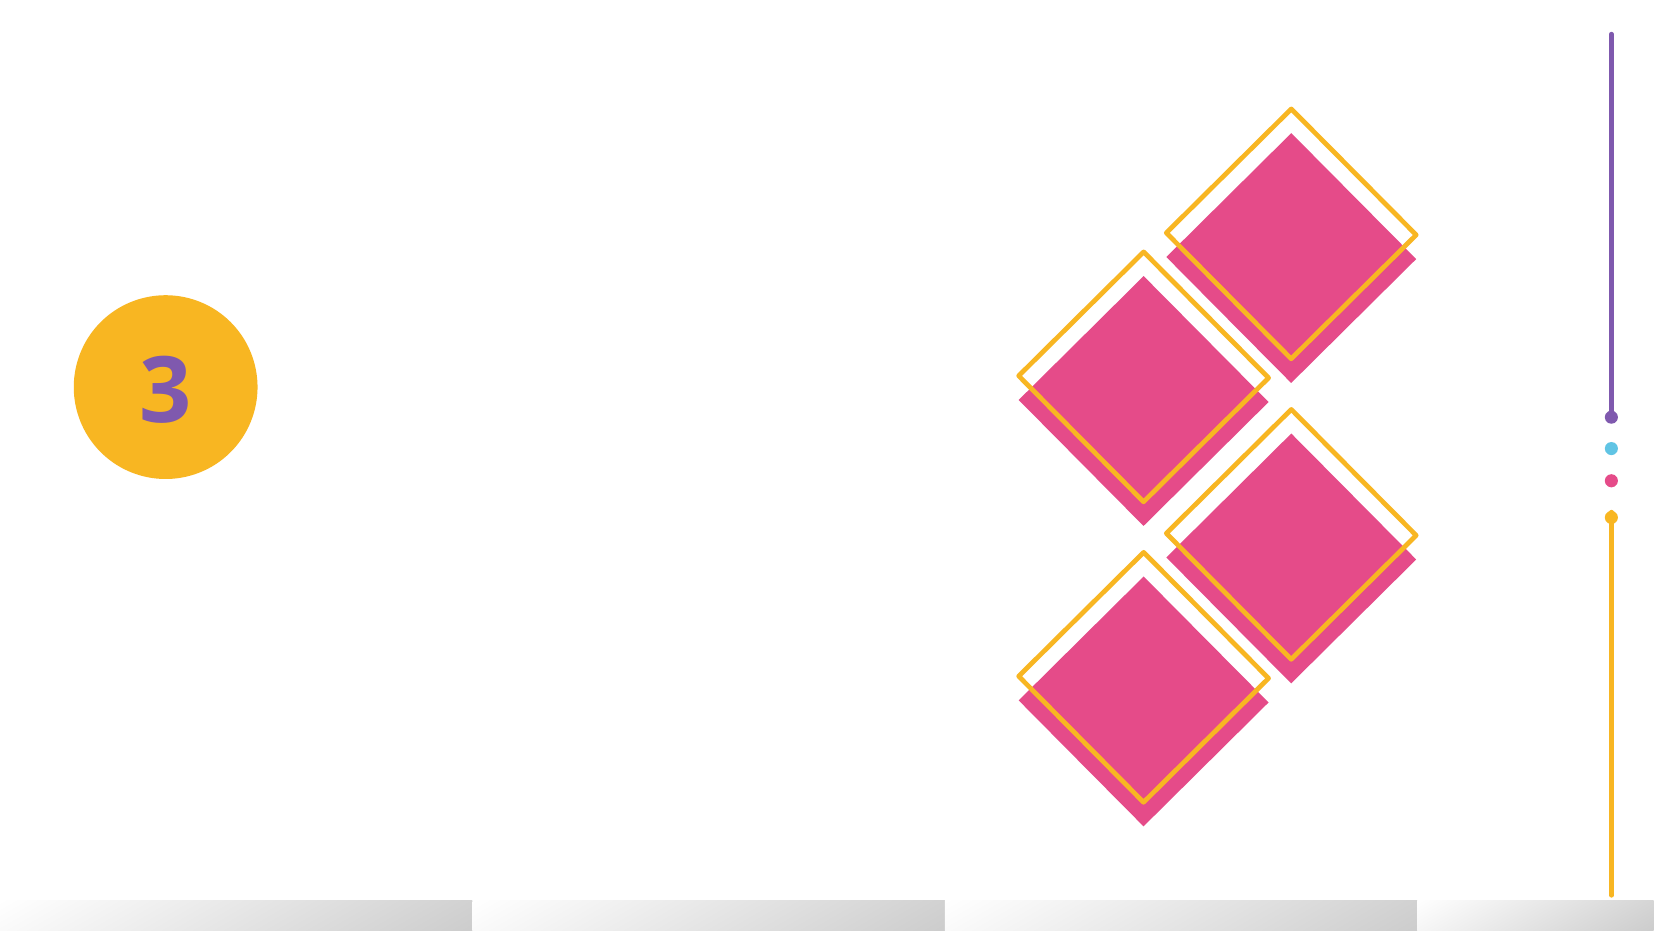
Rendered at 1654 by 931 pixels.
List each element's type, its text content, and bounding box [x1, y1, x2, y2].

text_box 3 [73, 295, 258, 479]
